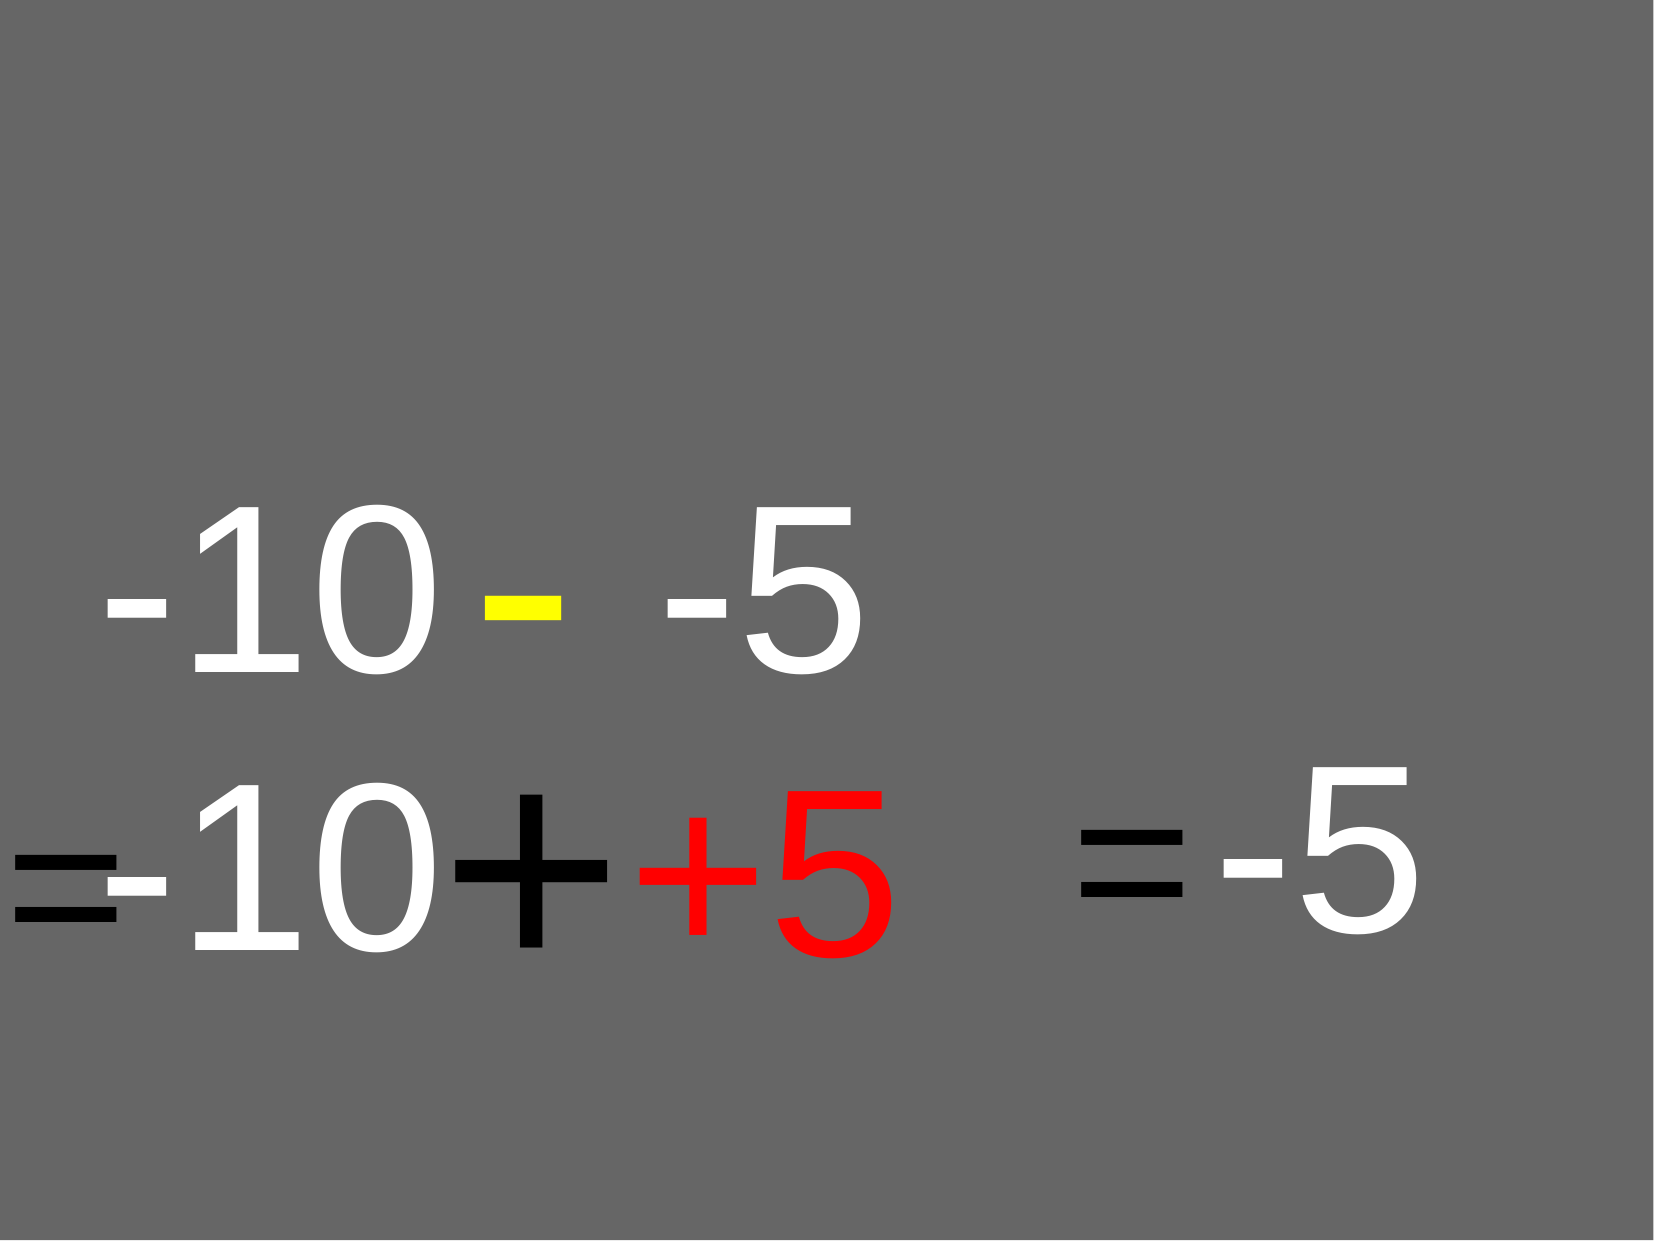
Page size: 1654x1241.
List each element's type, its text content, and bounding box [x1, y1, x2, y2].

text_box -5 [1198, 708, 1607, 992]
text_box -5 [643, 448, 1052, 732]
text_box +5 [638, 732, 1083, 1028]
text_box = [1057, 736, 1198, 985]
text_box - [457, 401, 609, 685]
text_box + [425, 685, 638, 1050]
text_box -10 [82, 448, 457, 726]
text_box [0, 0, 1654, 1241]
text_box -10 [82, 726, 425, 1009]
text_box = [0, 761, 142, 1009]
